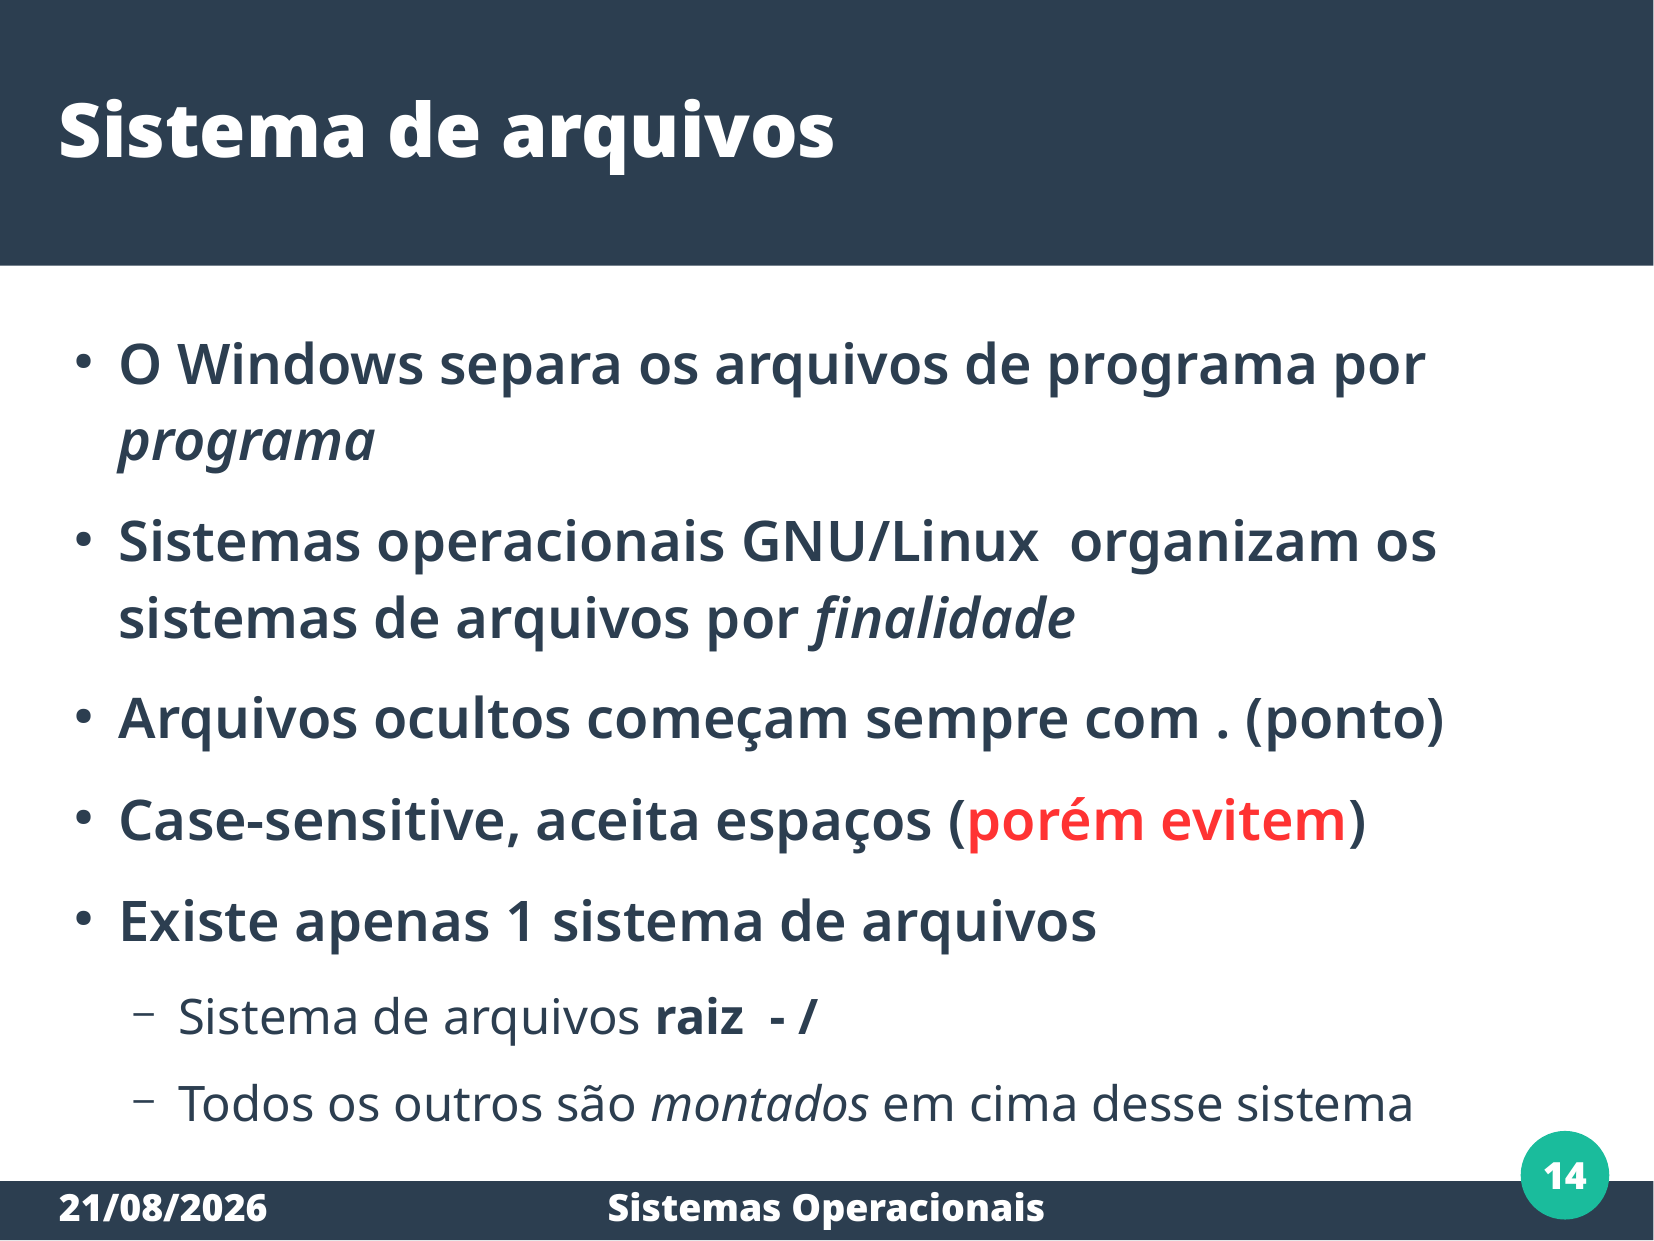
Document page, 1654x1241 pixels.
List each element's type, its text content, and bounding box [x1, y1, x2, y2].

list O Windows separa os arquivos de programa por programa Sistemas operacionais GNU/Linux organizam os sistemas de arquivos por finalidade Arquivos ocultos começam sempre com . (ponto) Case-sensitive, aceita espaços (porém evitem) Existe apenas 1 sistema de arquivos Sistema de arquivos raiz - / Todos os outros são montados em cima desse sistema [59, 324, 1595, 1152]
title Sistema de arquivos [59, 49, 1595, 207]
